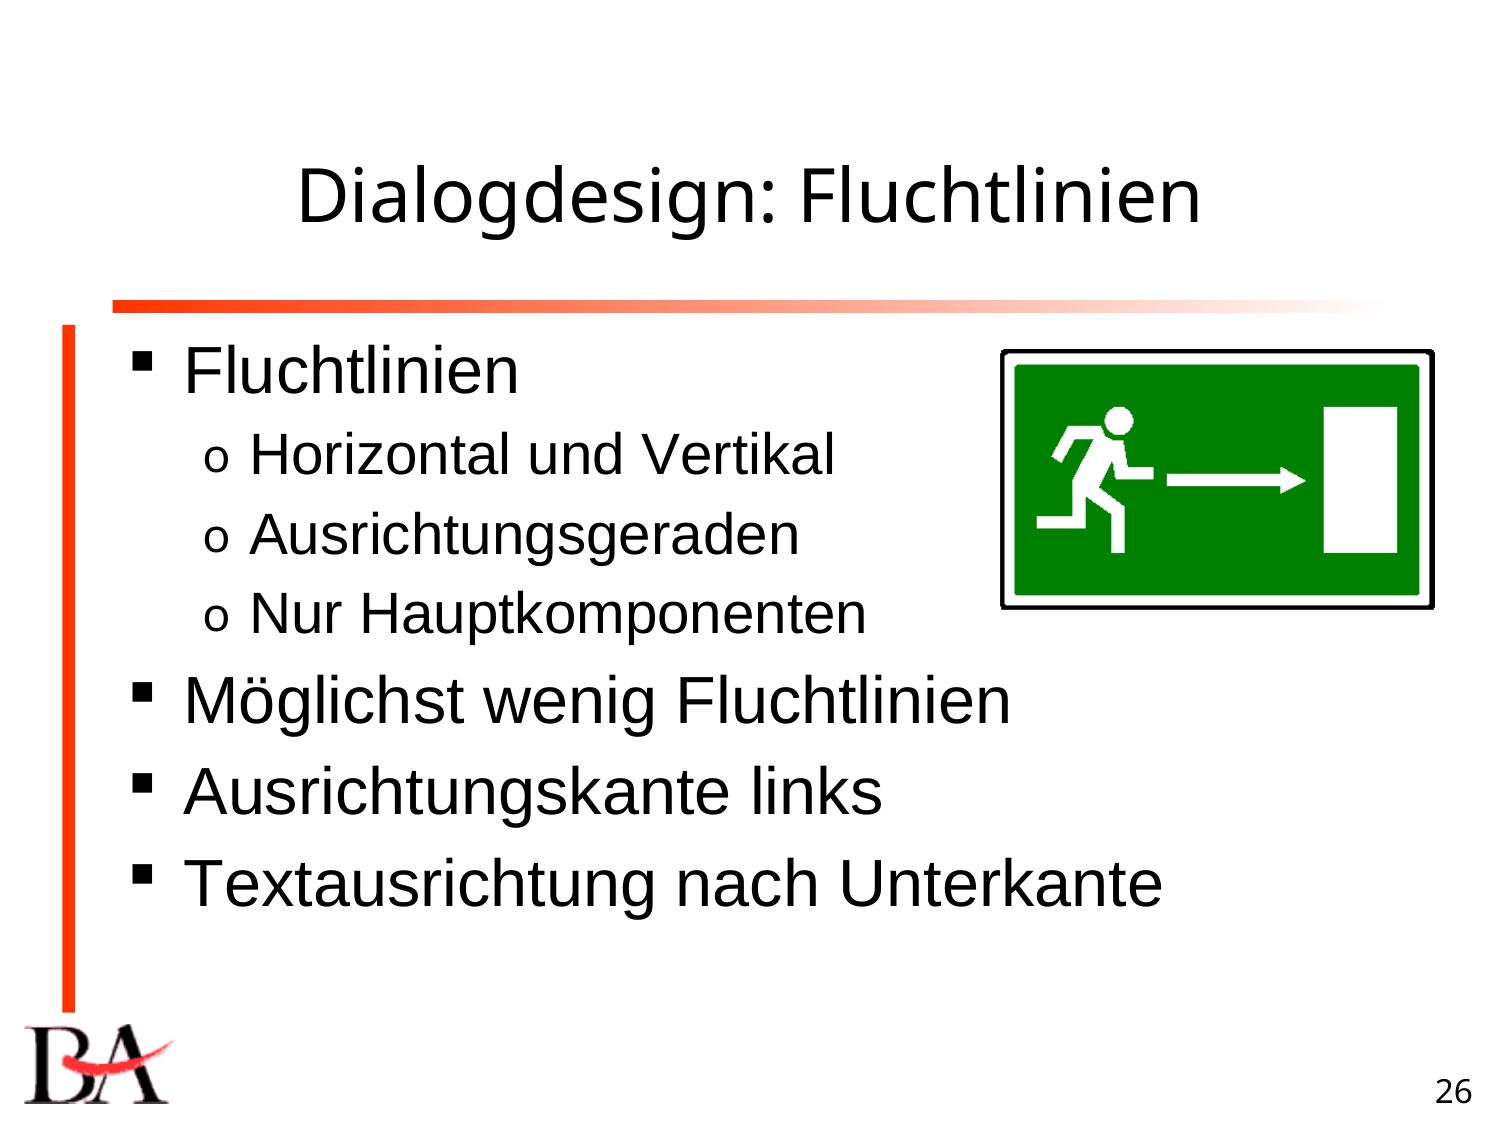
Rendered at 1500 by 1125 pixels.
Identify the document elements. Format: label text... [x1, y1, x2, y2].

title Dialogdesign: Fluchtlinien [112, 99, 1388, 288]
picture [999, 349, 1435, 611]
list Fluchtlinien Horizontal und Vertikal Ausrichtungsgeraden Nur Hauptkomponenten Möglichst wenig Fluchtlinien Ausrichtungskante links Textausrichtung nach Unterkante [112, 324, 1388, 1051]
picture [24, 1024, 175, 1104]
